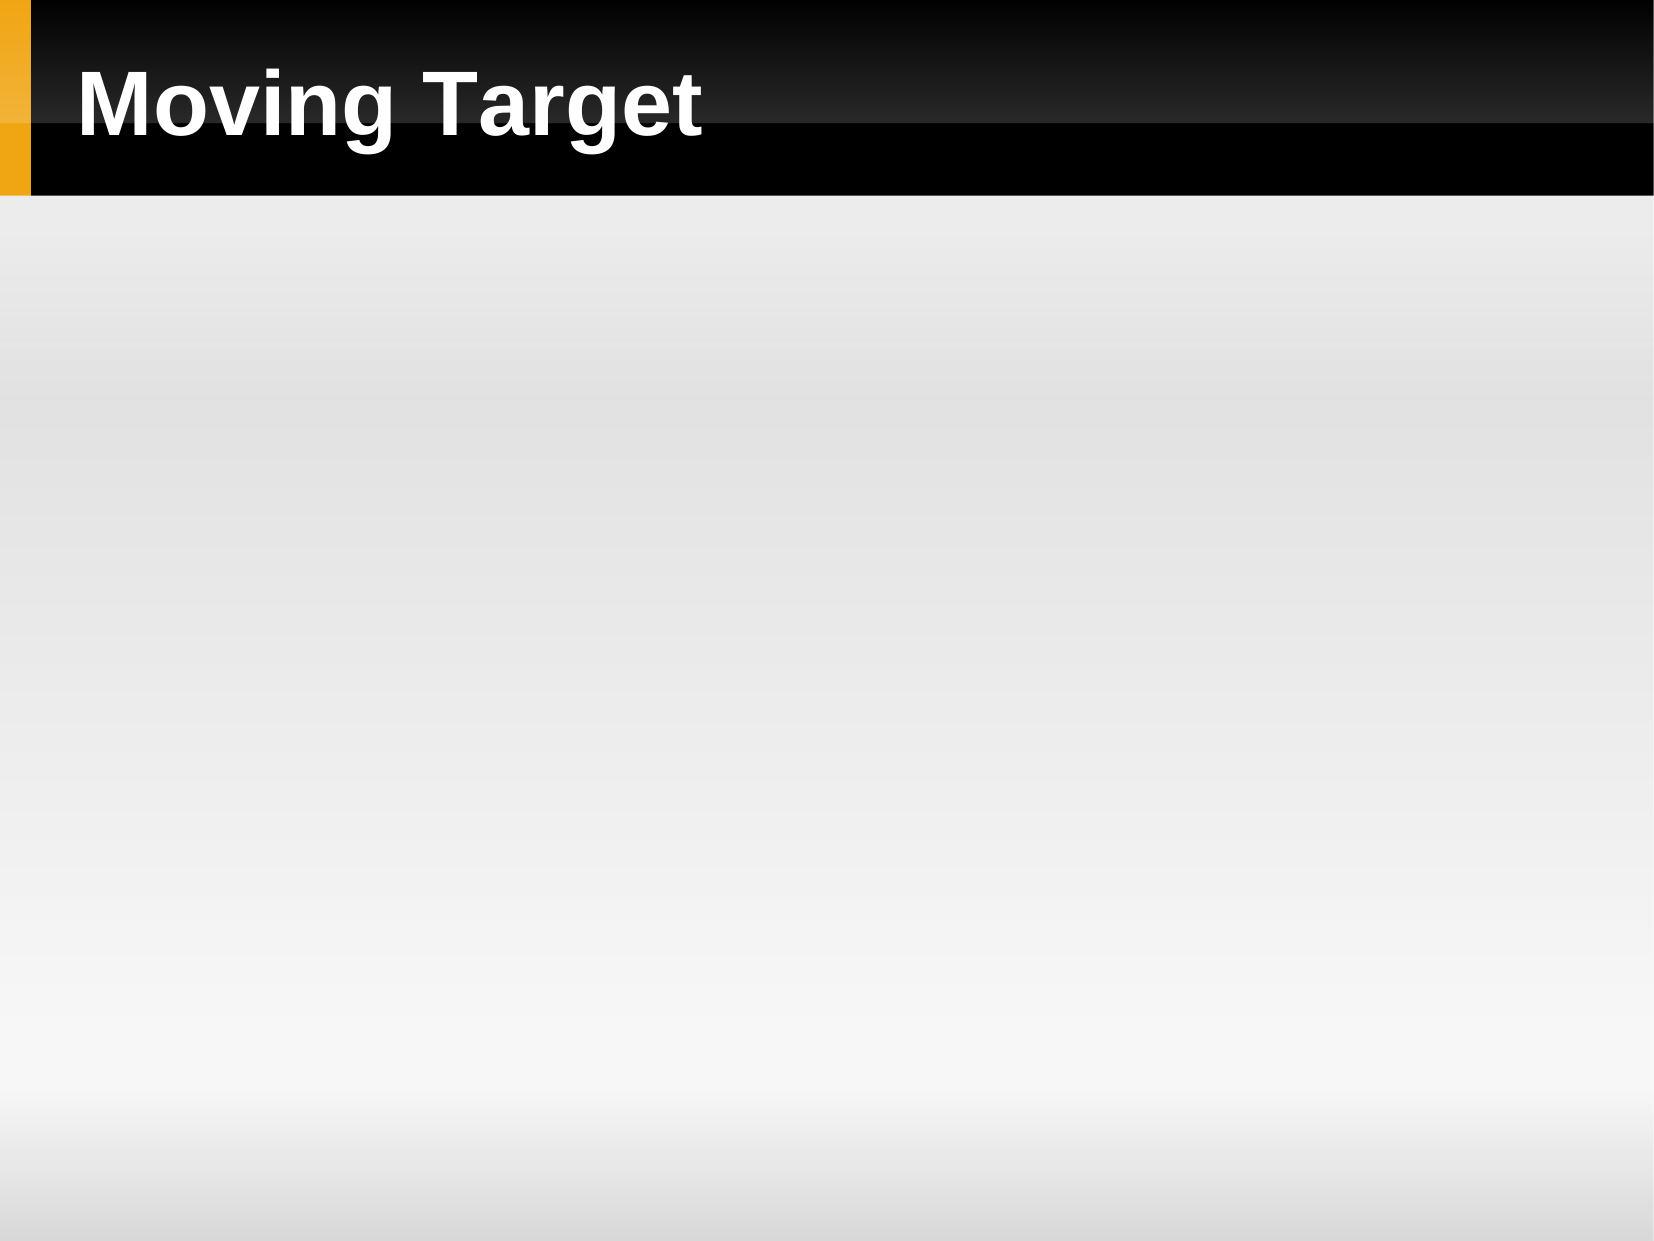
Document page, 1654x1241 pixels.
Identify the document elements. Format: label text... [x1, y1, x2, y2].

picture [0, 0, 1654, 1241]
title Moving Target [76, 0, 1565, 208]
